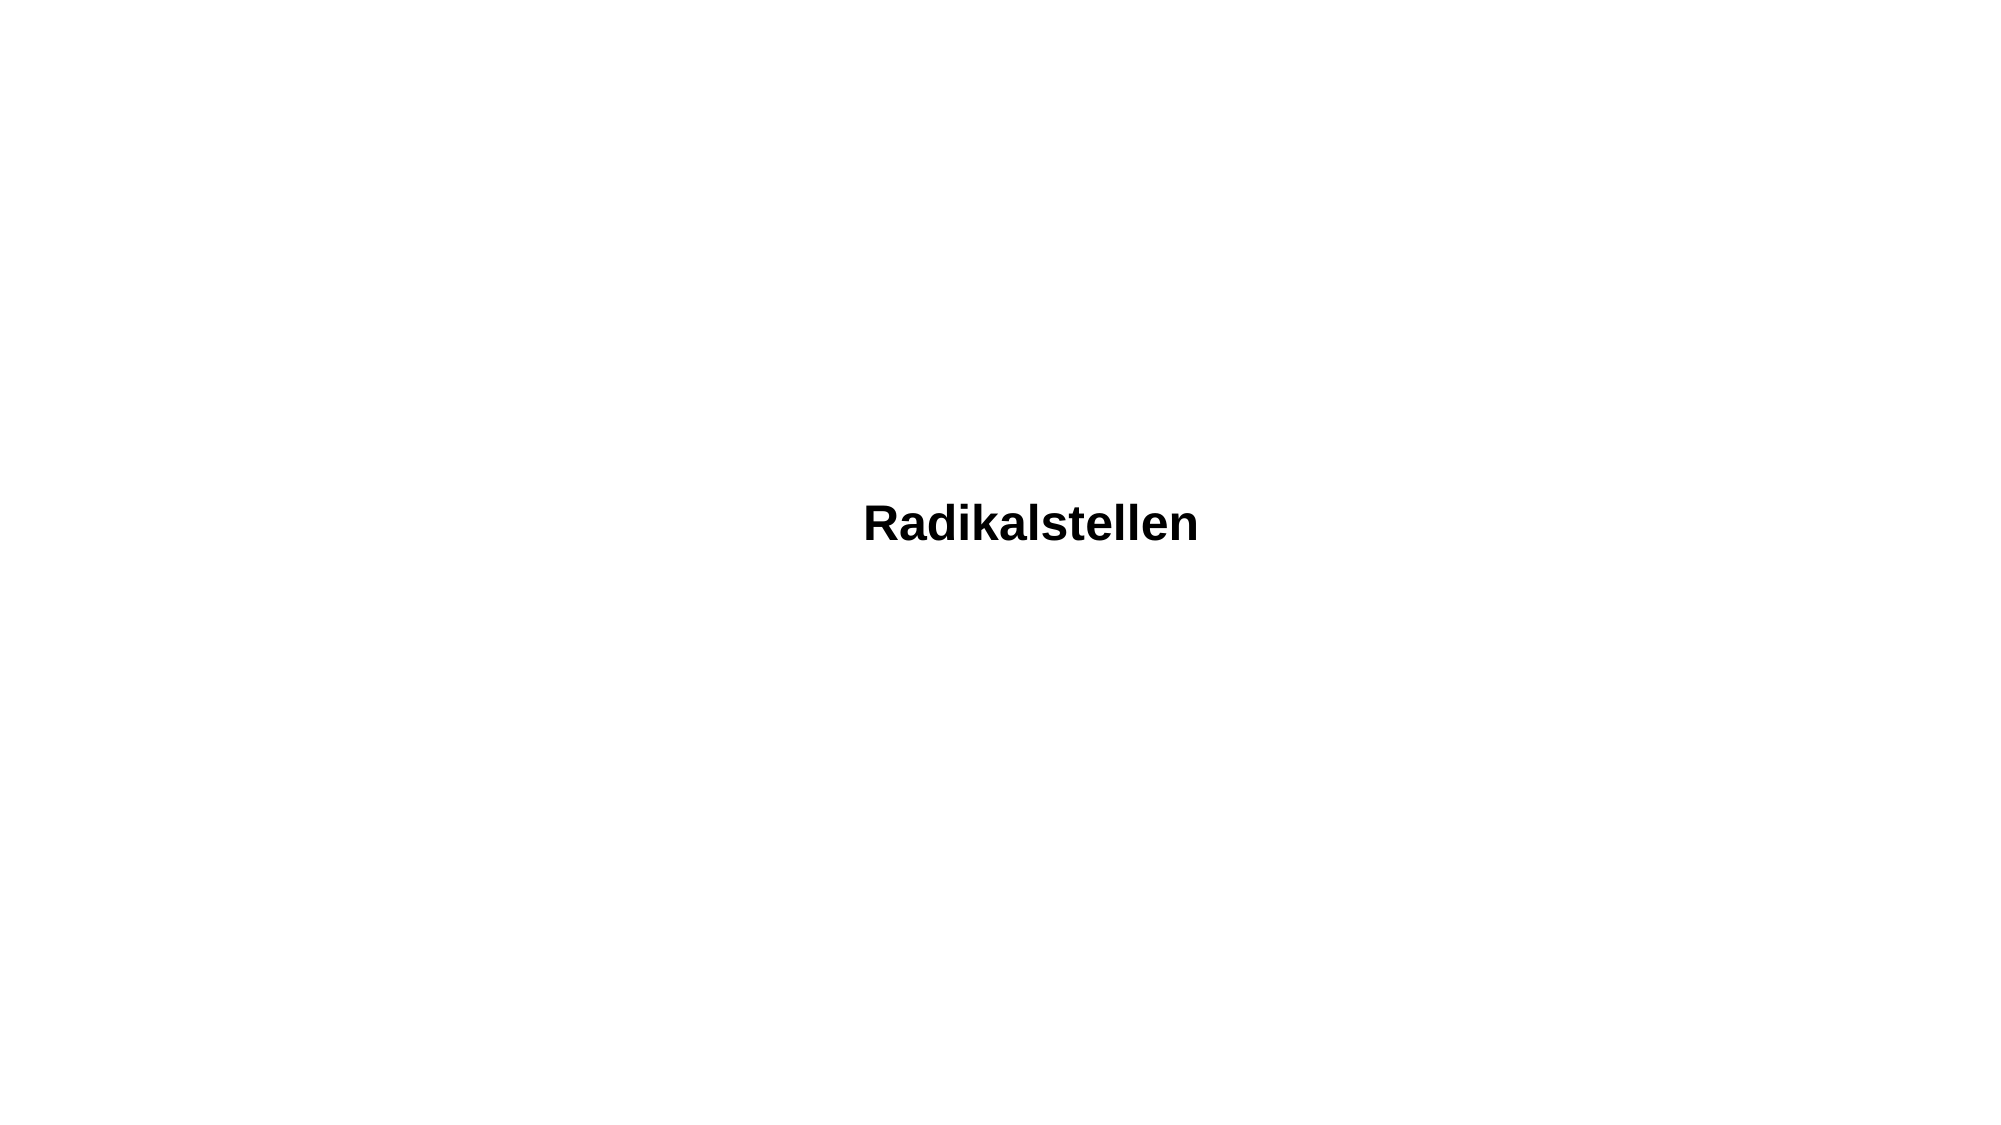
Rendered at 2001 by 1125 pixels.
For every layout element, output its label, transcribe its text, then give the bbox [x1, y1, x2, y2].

text_box Radikalstellen [750, 487, 1313, 559]
